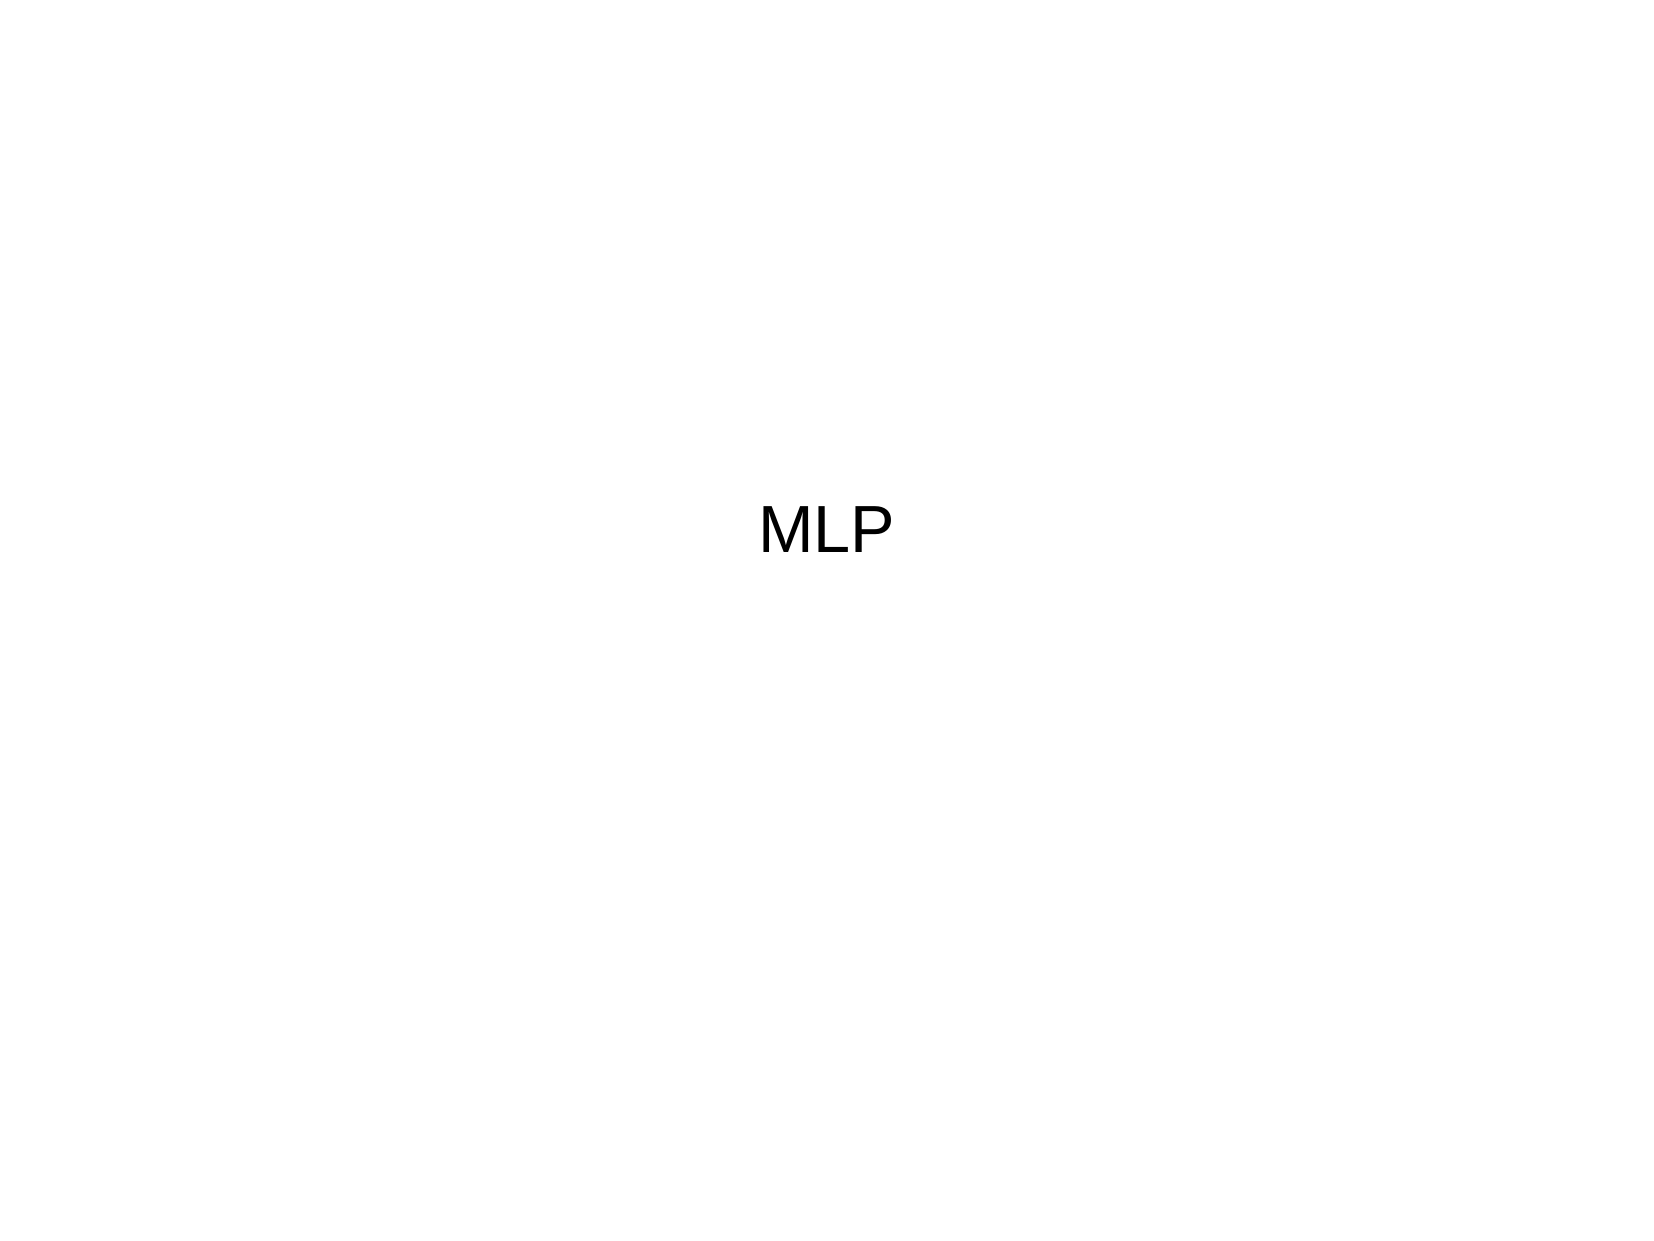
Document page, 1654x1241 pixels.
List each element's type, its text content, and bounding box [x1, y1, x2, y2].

subtitle MLP [82, 49, 1571, 1010]
